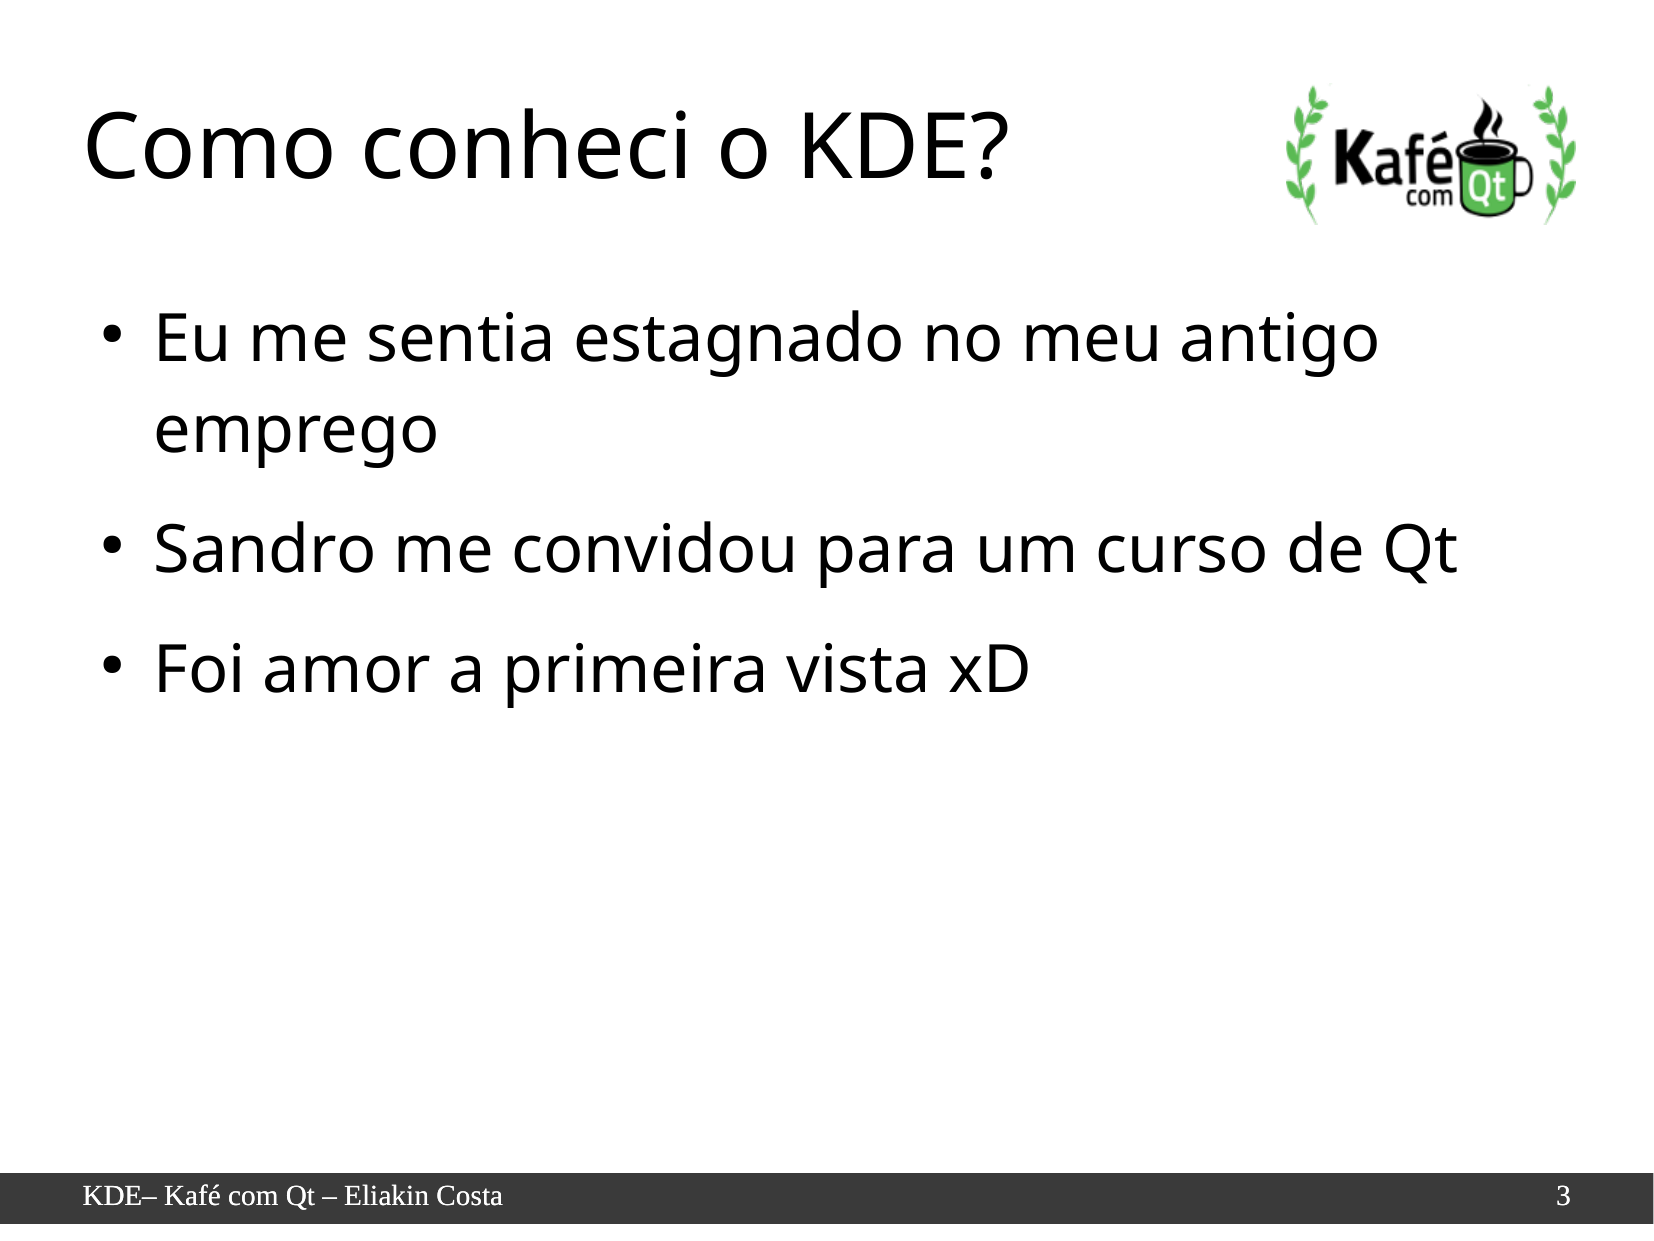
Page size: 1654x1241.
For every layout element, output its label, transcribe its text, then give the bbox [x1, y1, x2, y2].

list Eu me sentia estagnado no meu antigo emprego Sandro me convidou para um curso de Qt Foi amor a primeira vista xD [82, 290, 1571, 1156]
title Como conheci o KDE? [82, 30, 1276, 257]
picture [1286, 83, 1576, 225]
